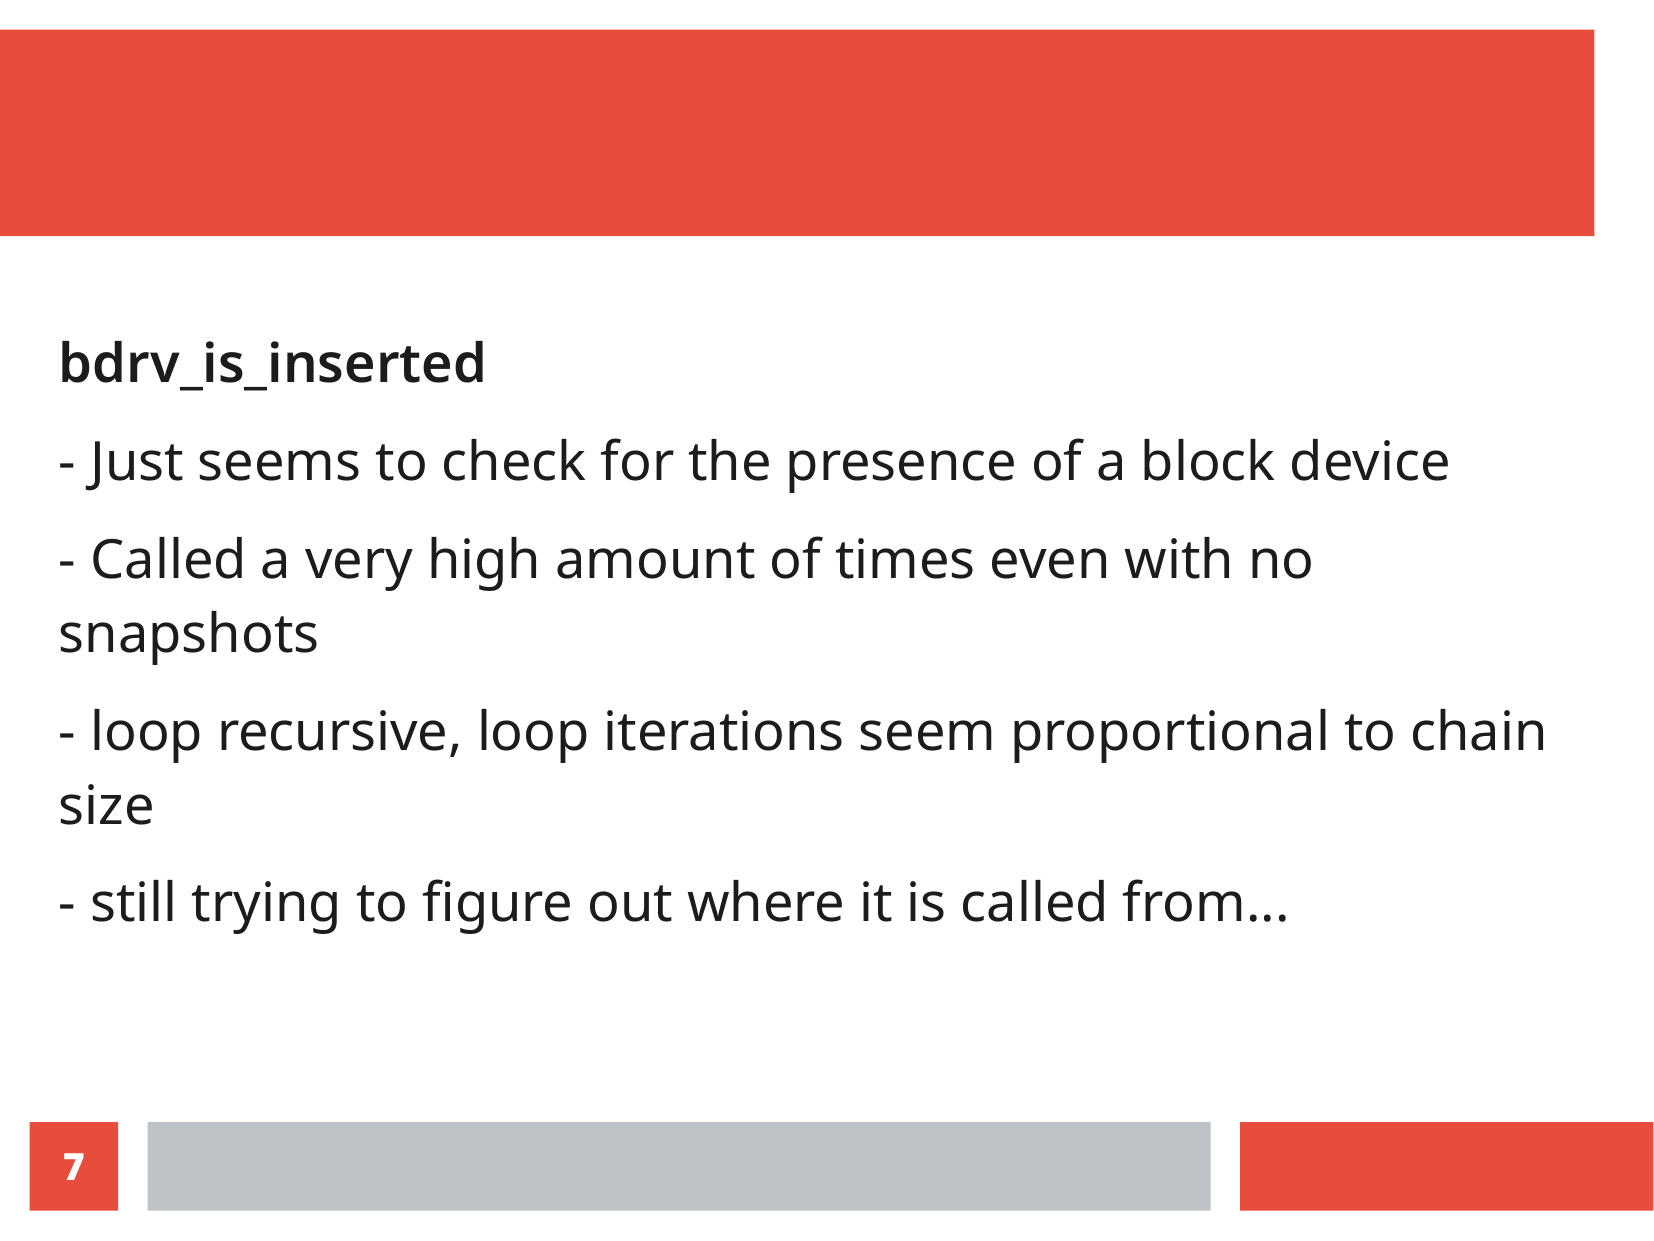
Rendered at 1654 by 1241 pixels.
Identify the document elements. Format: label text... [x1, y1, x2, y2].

list bdrv_is_inserted - Just seems to check for the presence of a block device - Called a very high amount of times even with no snapshots - loop recursive, loop iterations seem proportional to chain size - still trying to figure out where it is called from... [59, 324, 1565, 1093]
